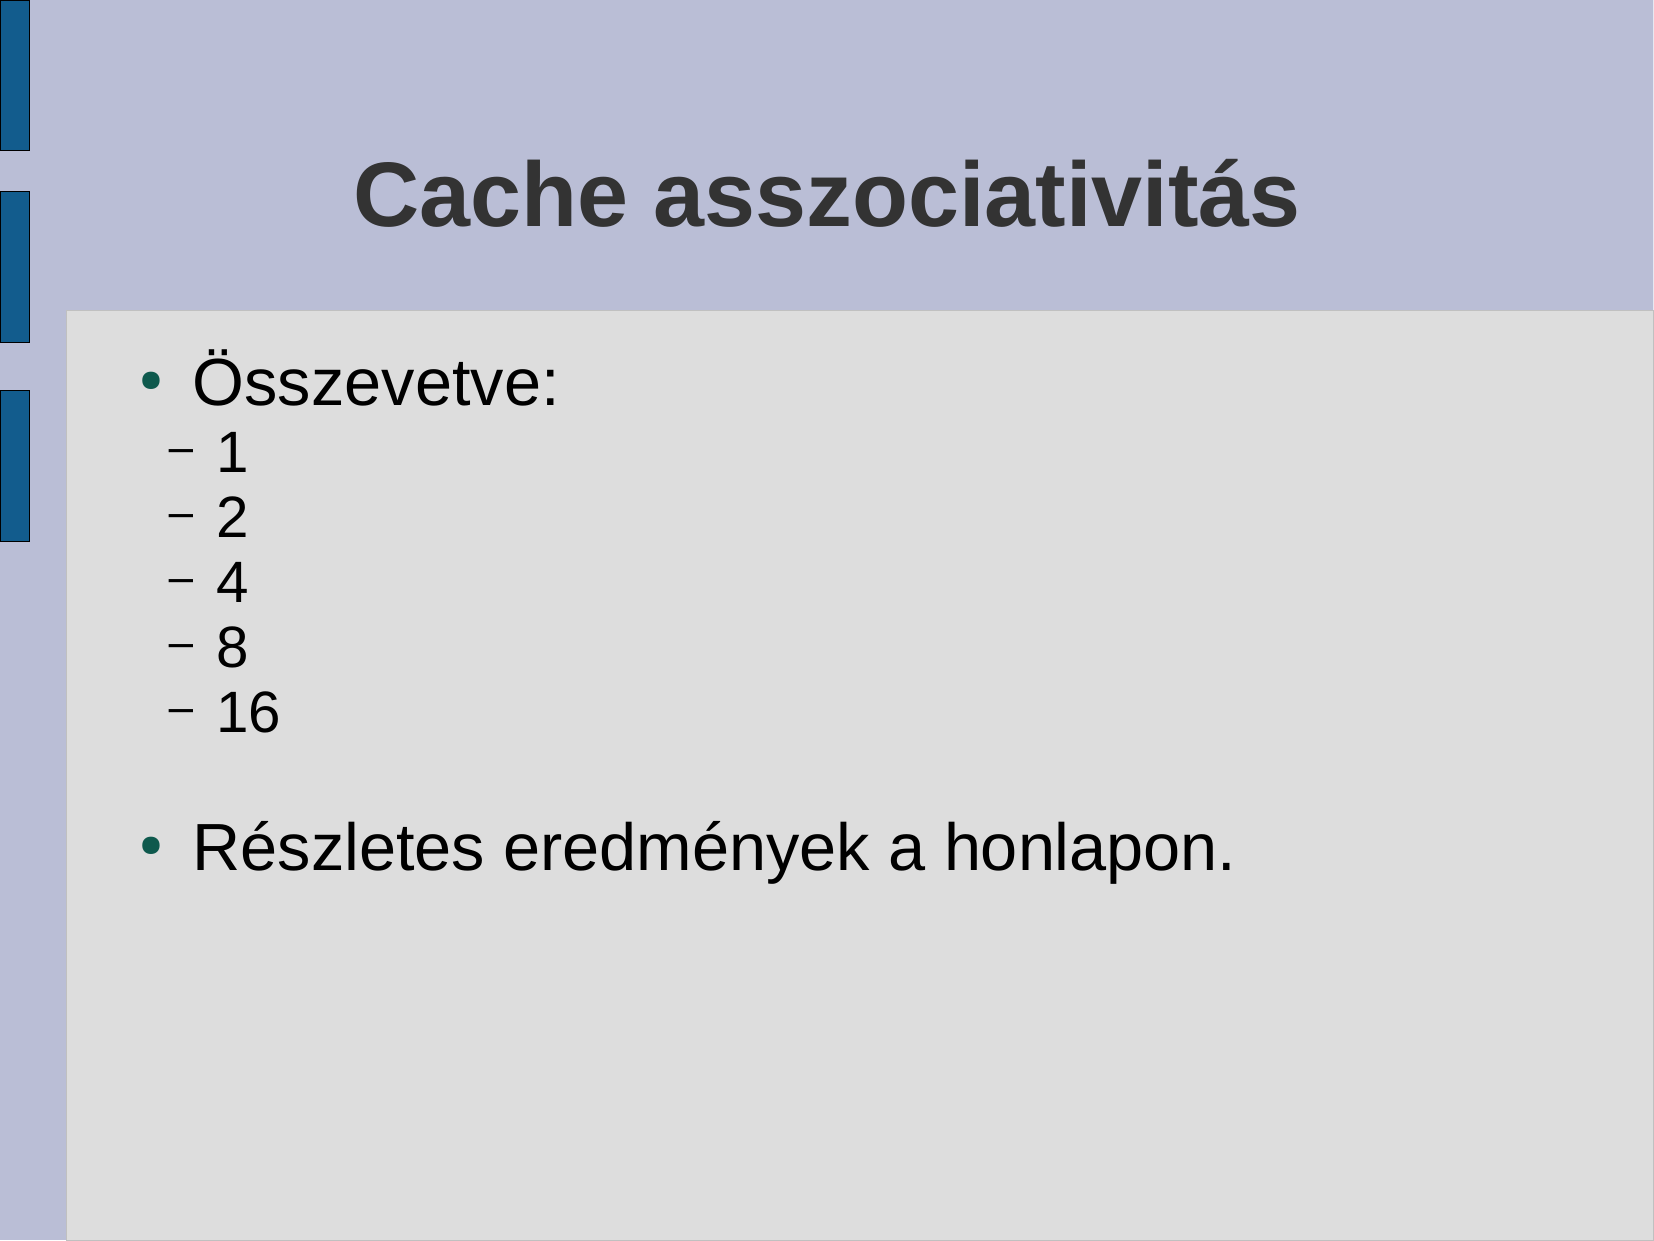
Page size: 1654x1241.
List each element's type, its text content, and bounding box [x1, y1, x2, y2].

title Cache asszociativitás [121, 91, 1534, 299]
list Összevetve: 1 2 4 8 16 Részletes eredmények a honlapon. [121, 344, 1534, 1149]
